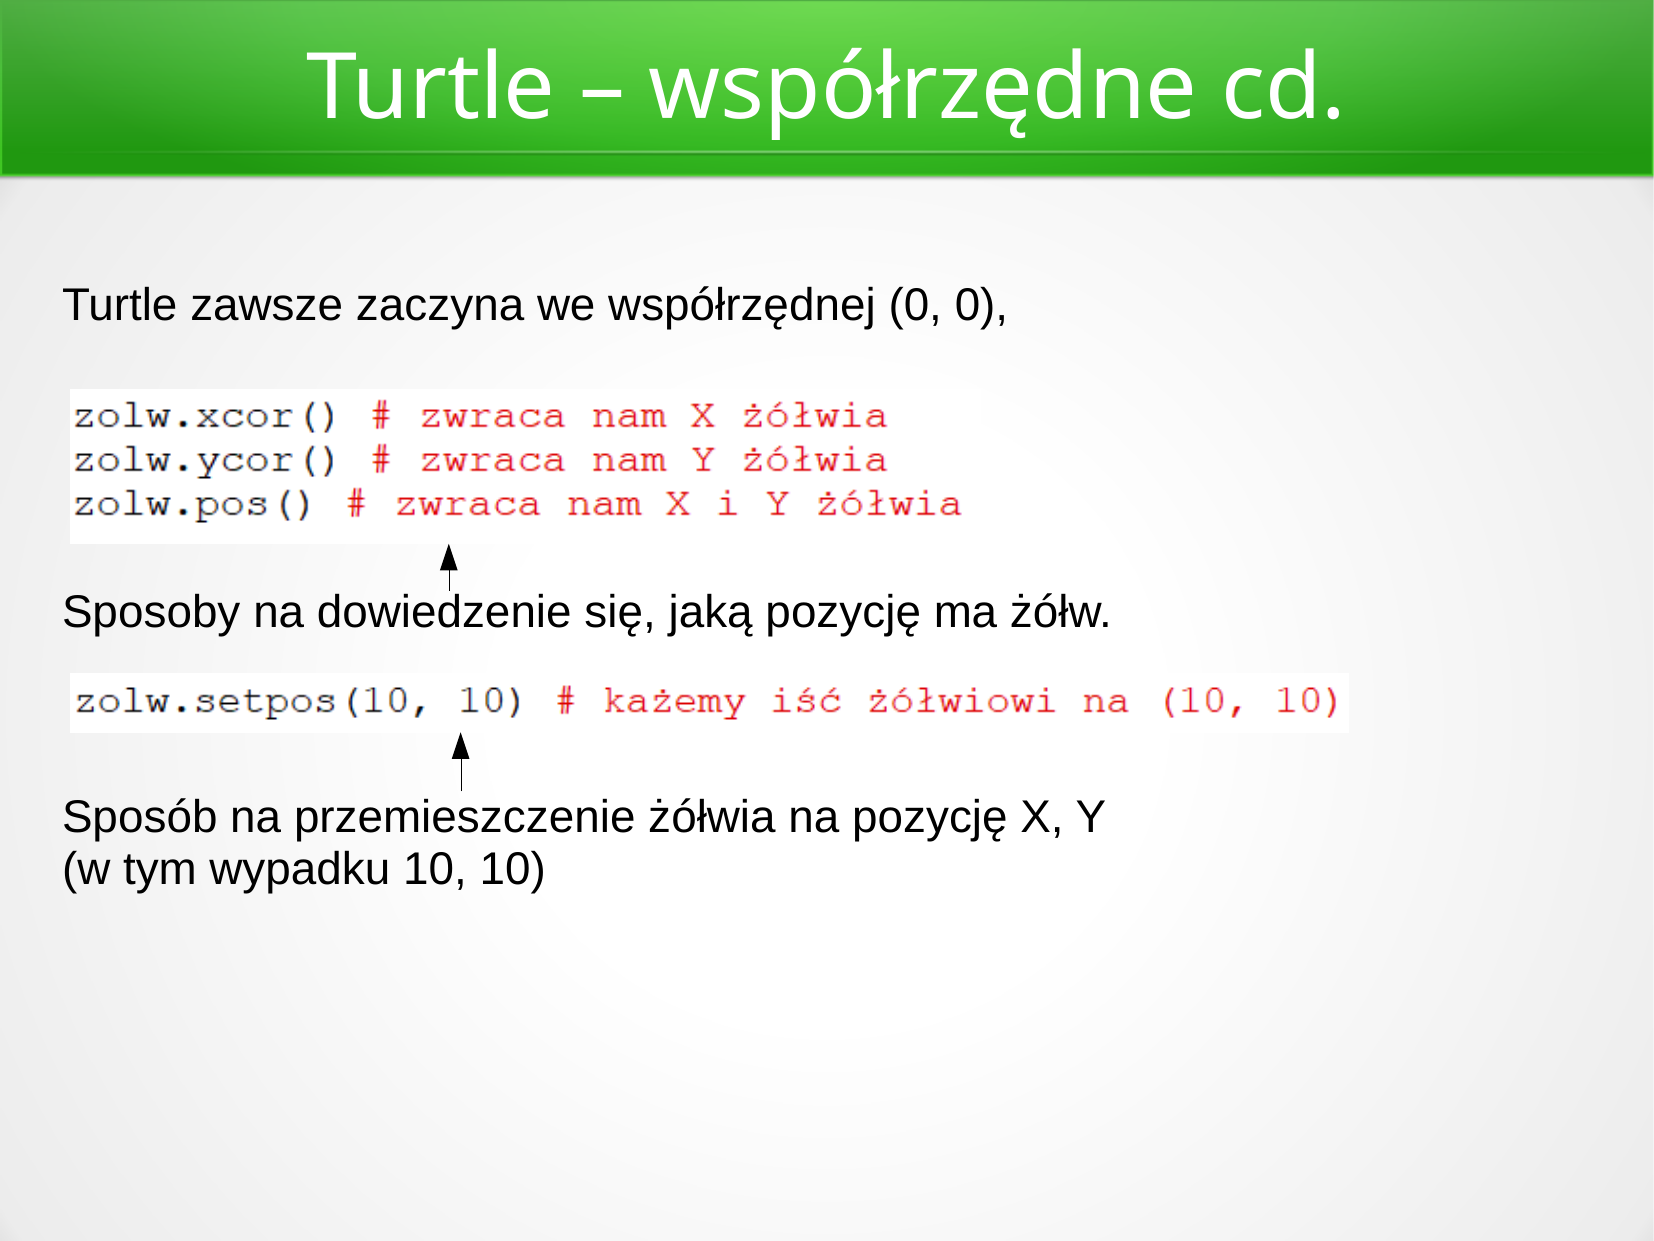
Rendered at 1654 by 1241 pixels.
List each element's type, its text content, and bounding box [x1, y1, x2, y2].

title Turtle – współrzędne cd. [82, 11, 1571, 154]
text_box Turtle zawsze zaczyna we współrzędnej (0, 0), Sposoby na dowiedzenie się, jaką pozycję ma żółw. Sposób na przemieszczenie żółwia na pozycję X, Y (w tym wypadku 10, 10) [47, 271, 1595, 1004]
picture [0, 0, 1654, 1241]
